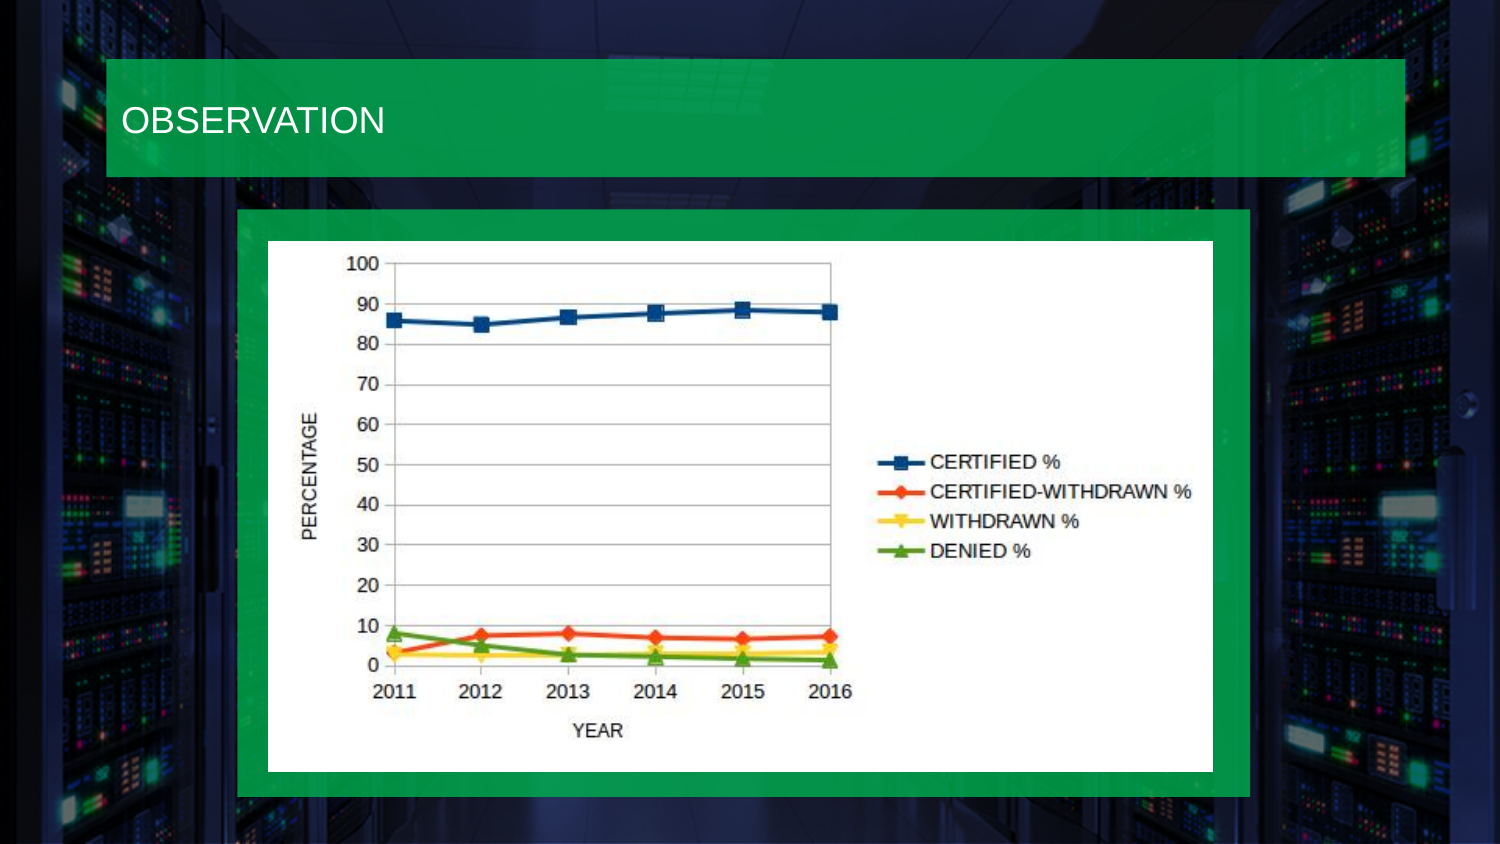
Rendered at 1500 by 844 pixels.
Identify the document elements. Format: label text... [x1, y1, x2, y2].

text_box OBSERVATION [106, 59, 1405, 177]
text_box [0, 0, 1500, 844]
picture [268, 241, 1213, 772]
